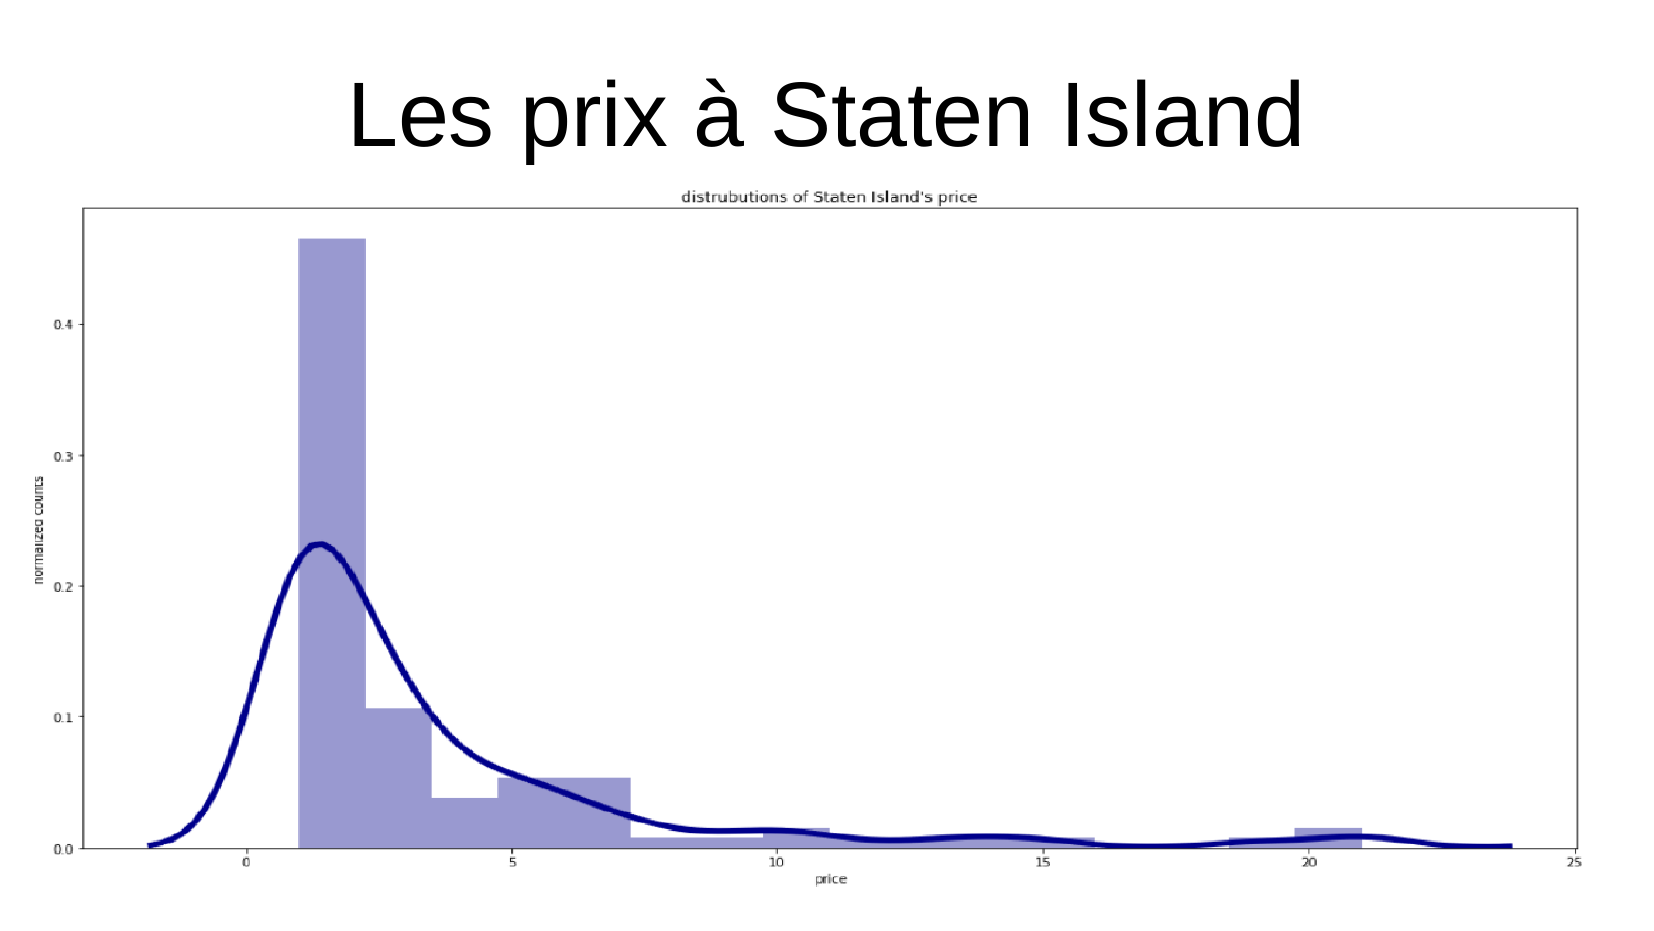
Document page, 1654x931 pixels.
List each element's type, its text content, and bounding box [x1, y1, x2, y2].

picture [35, 174, 1619, 898]
title Les prix à Staten Island [82, 37, 1571, 174]
